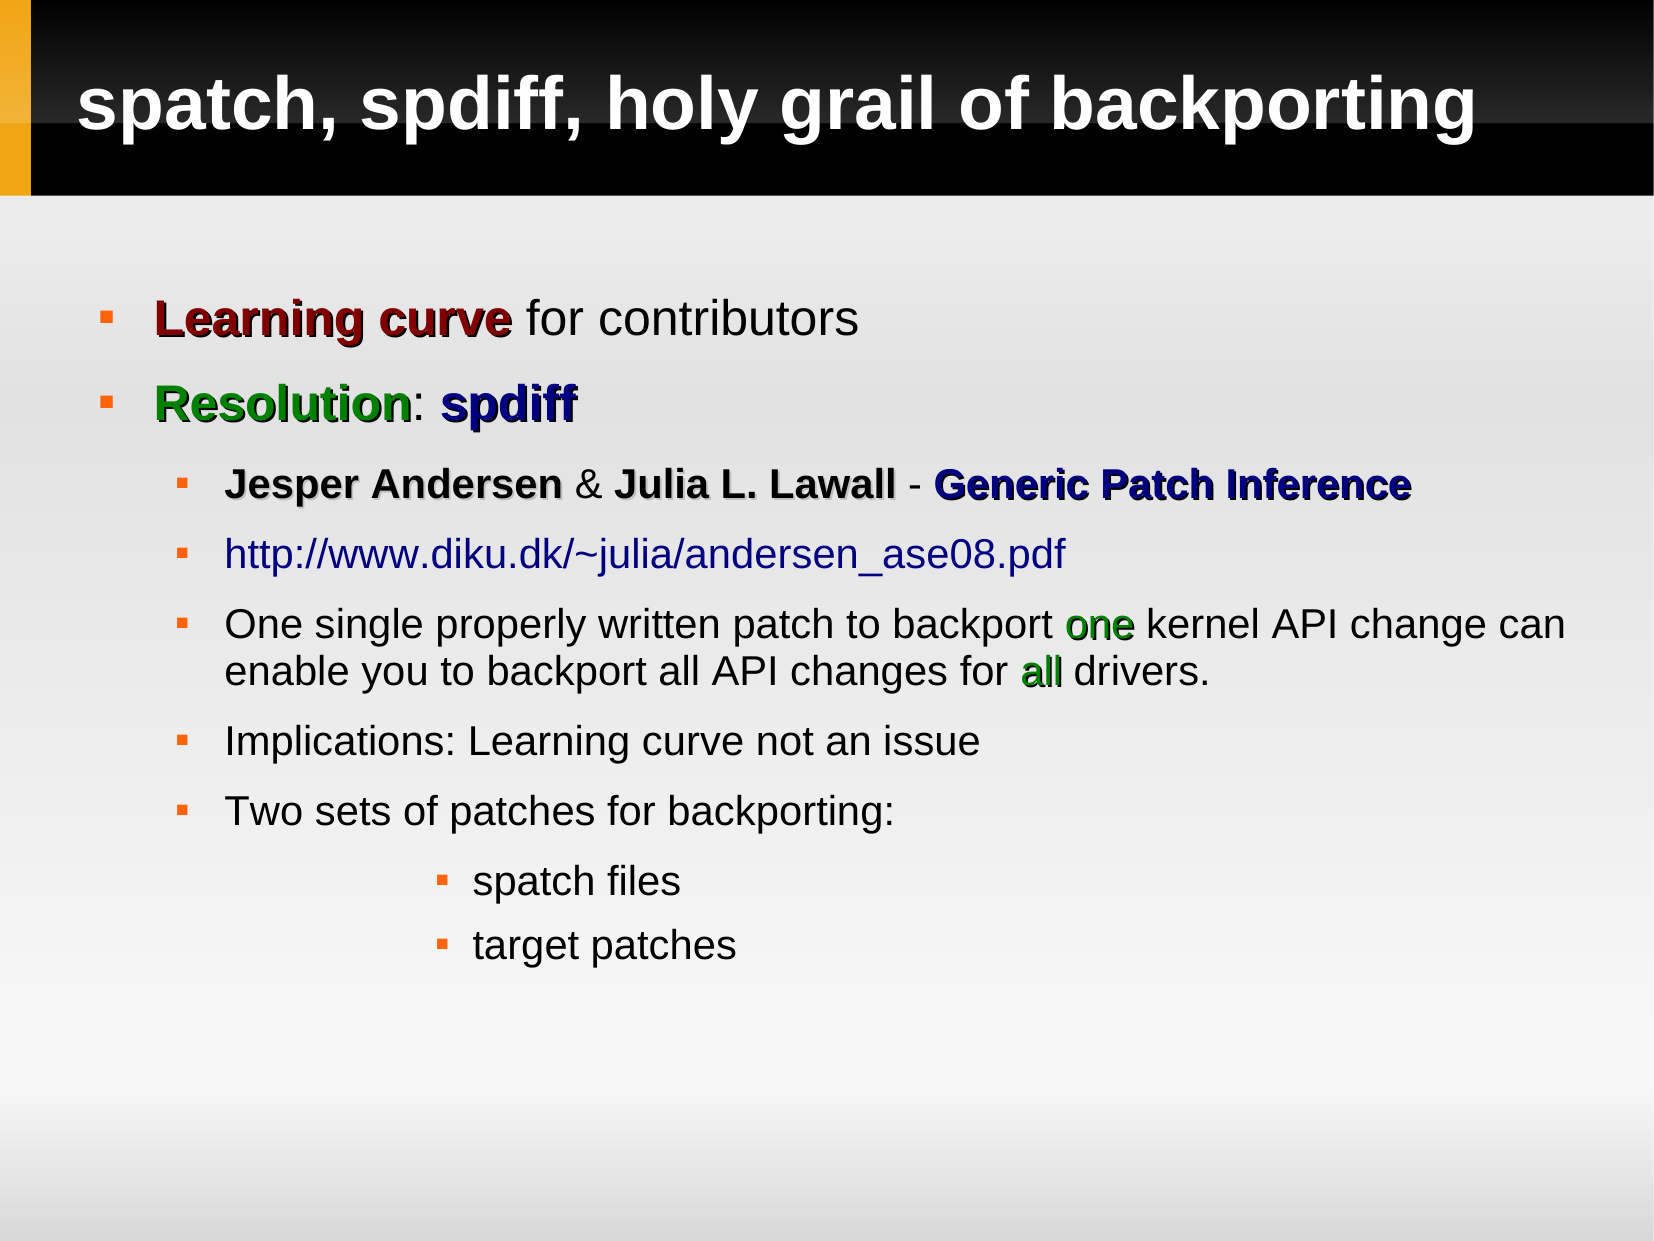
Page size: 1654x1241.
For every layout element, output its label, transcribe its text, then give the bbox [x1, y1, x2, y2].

list Learning curve for contributors Resolution: spdiff Jesper Andersen & Julia L. Lawall - Generic Patch Inference http://www.diku.dk/~julia/andersen_ase08.pdf One single properly written patch to backport one kernel API change can enable you to backport all API changes for all drivers. Implications: Learning curve not an issue Two sets of patches for backporting: spatch files target patches [82, 290, 1571, 1109]
title spatch, spdiff, holy grail of backporting [76, 0, 1565, 208]
picture [0, 0, 1654, 1241]
